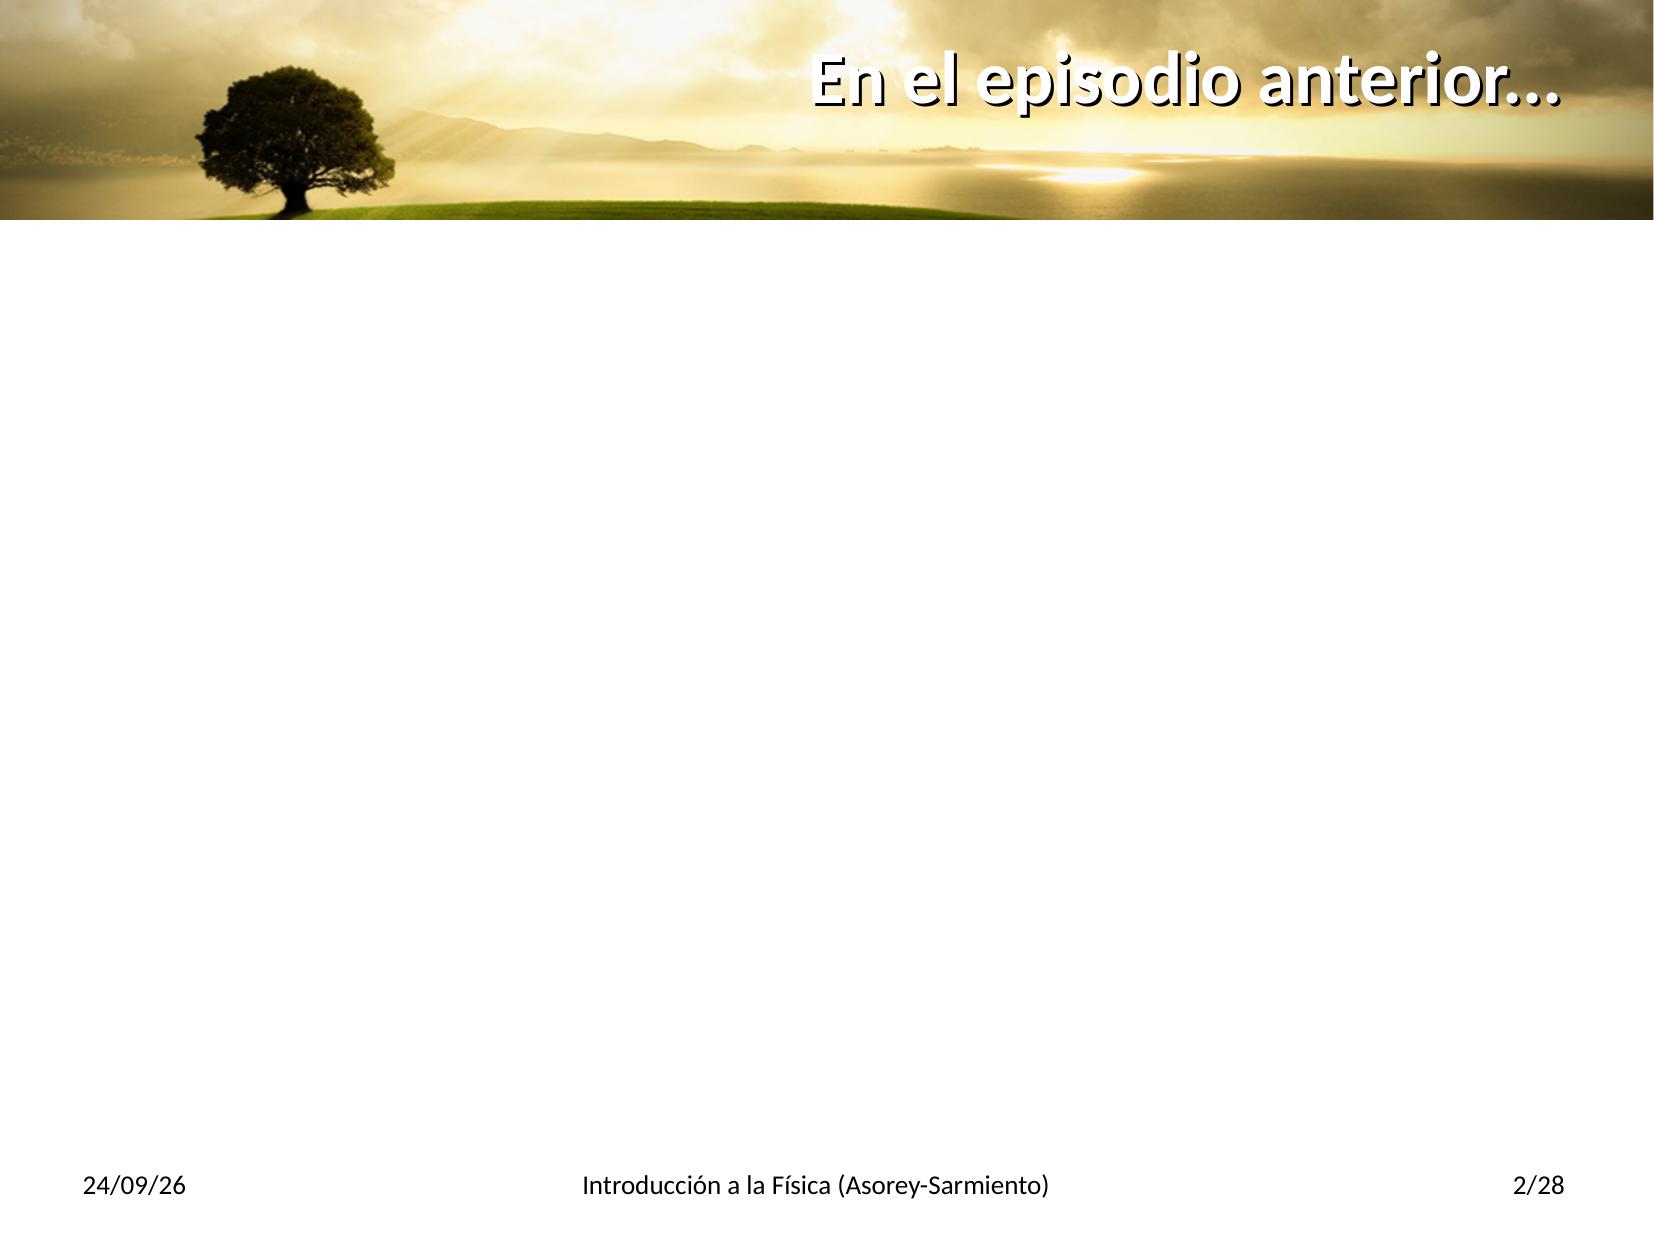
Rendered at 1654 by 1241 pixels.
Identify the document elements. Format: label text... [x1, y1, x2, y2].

title En el episodio anterior... [75, 19, 1564, 151]
picture [0, 0, 1654, 220]
